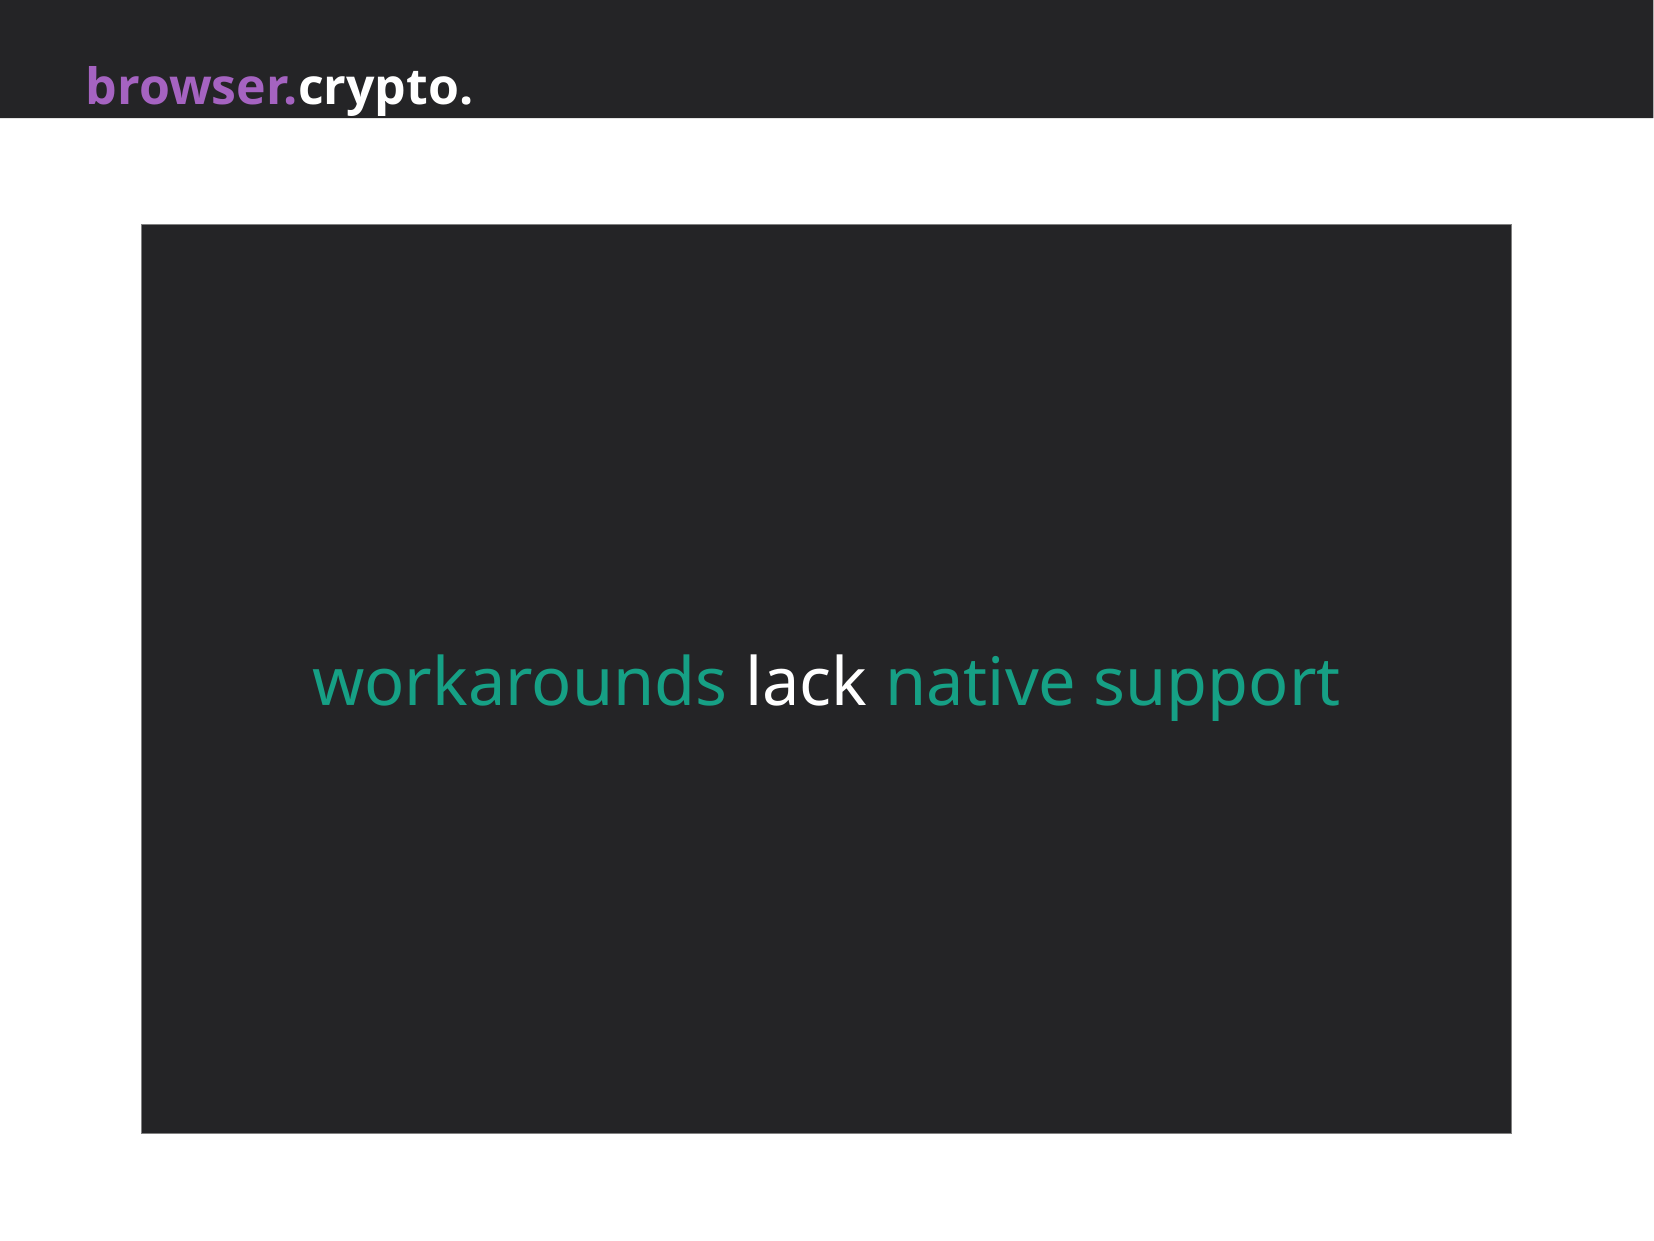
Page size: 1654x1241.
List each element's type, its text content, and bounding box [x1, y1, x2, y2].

text_box workarounds lack native support [141, 224, 1512, 1134]
text_box browser.crypto. [70, 43, 567, 119]
text_box [165, 531, 1441, 1087]
text_box [0, 0, 1654, 119]
